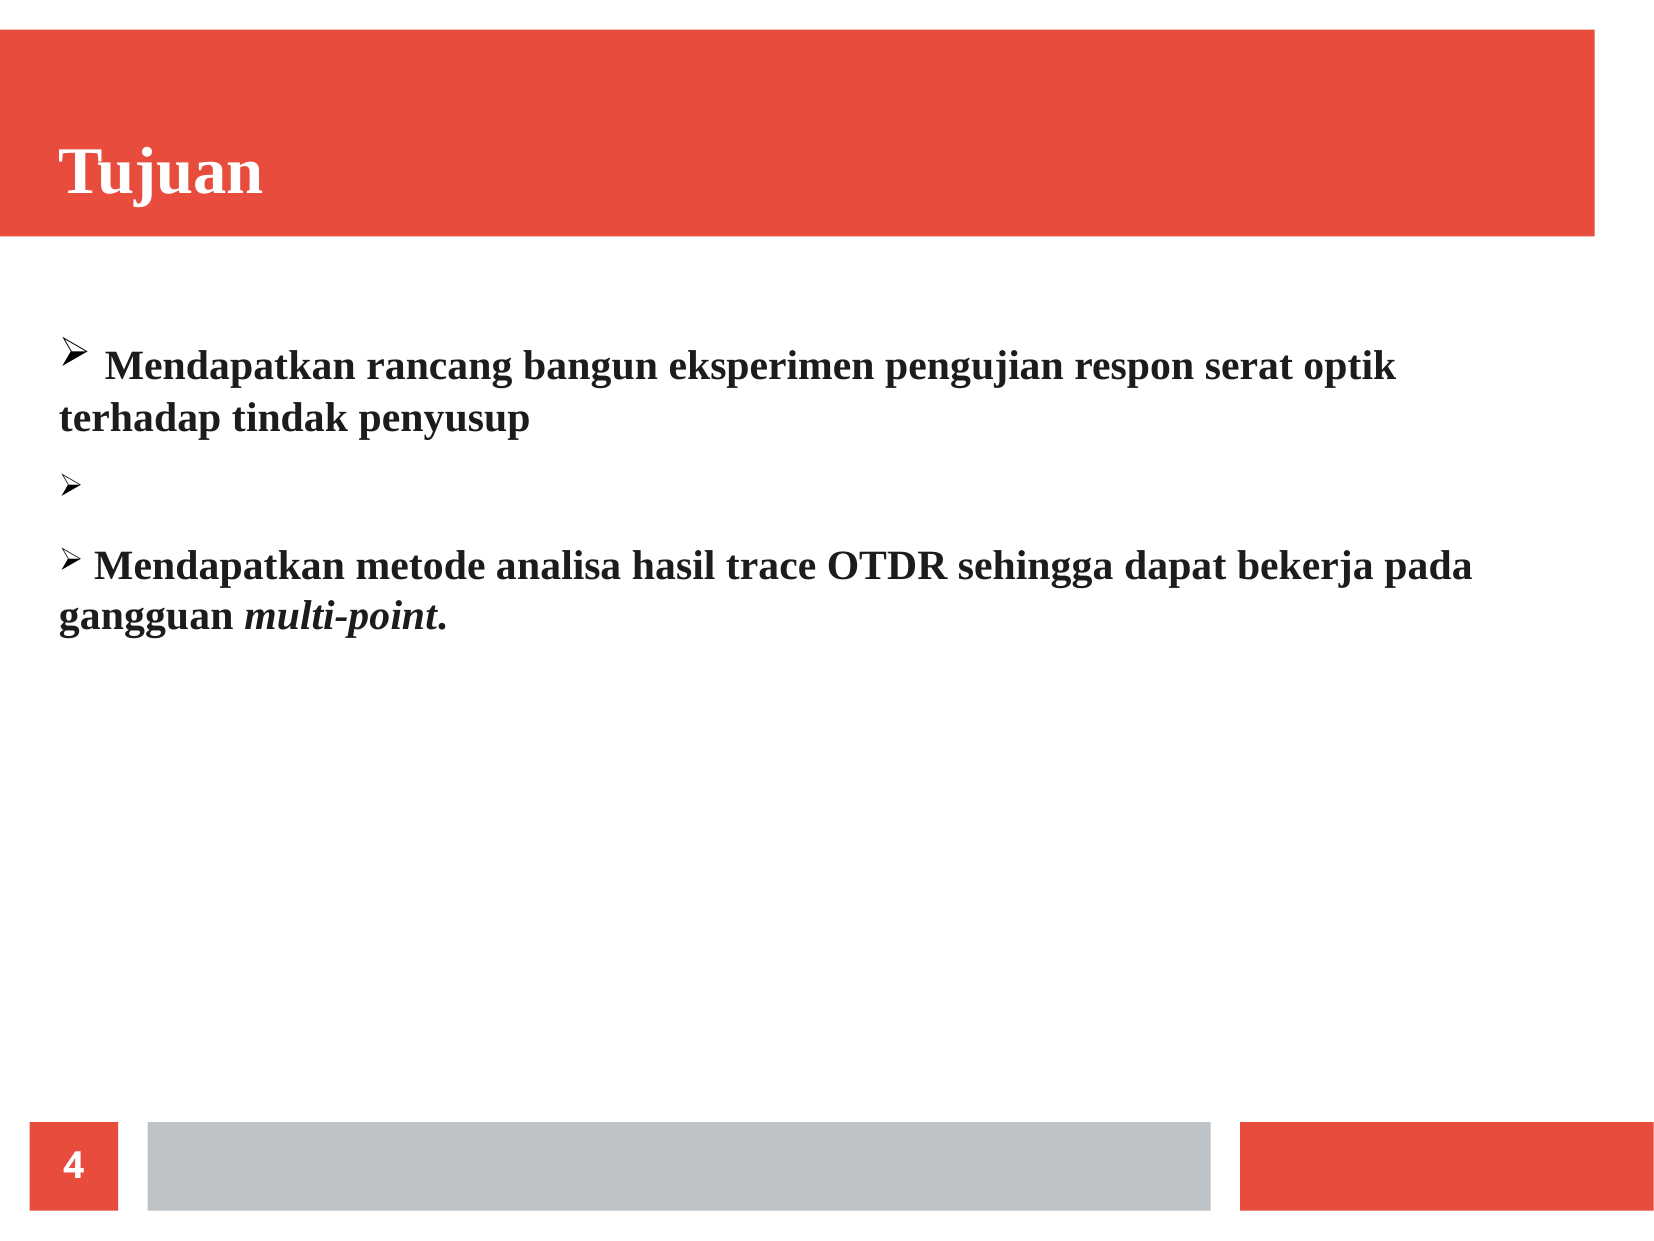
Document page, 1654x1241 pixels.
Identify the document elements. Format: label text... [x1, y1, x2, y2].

title Tujuan [59, 59, 1595, 207]
list Mendapatkan rancang bangun eksperimen pengujian respon serat optik terhadap tindak penyusup Mendapatkan metode analisa hasil trace OTDR sehingga dapat bekerja pada gangguan multi-point. [59, 324, 1565, 1093]
text_box [29, 1122, 119, 1211]
